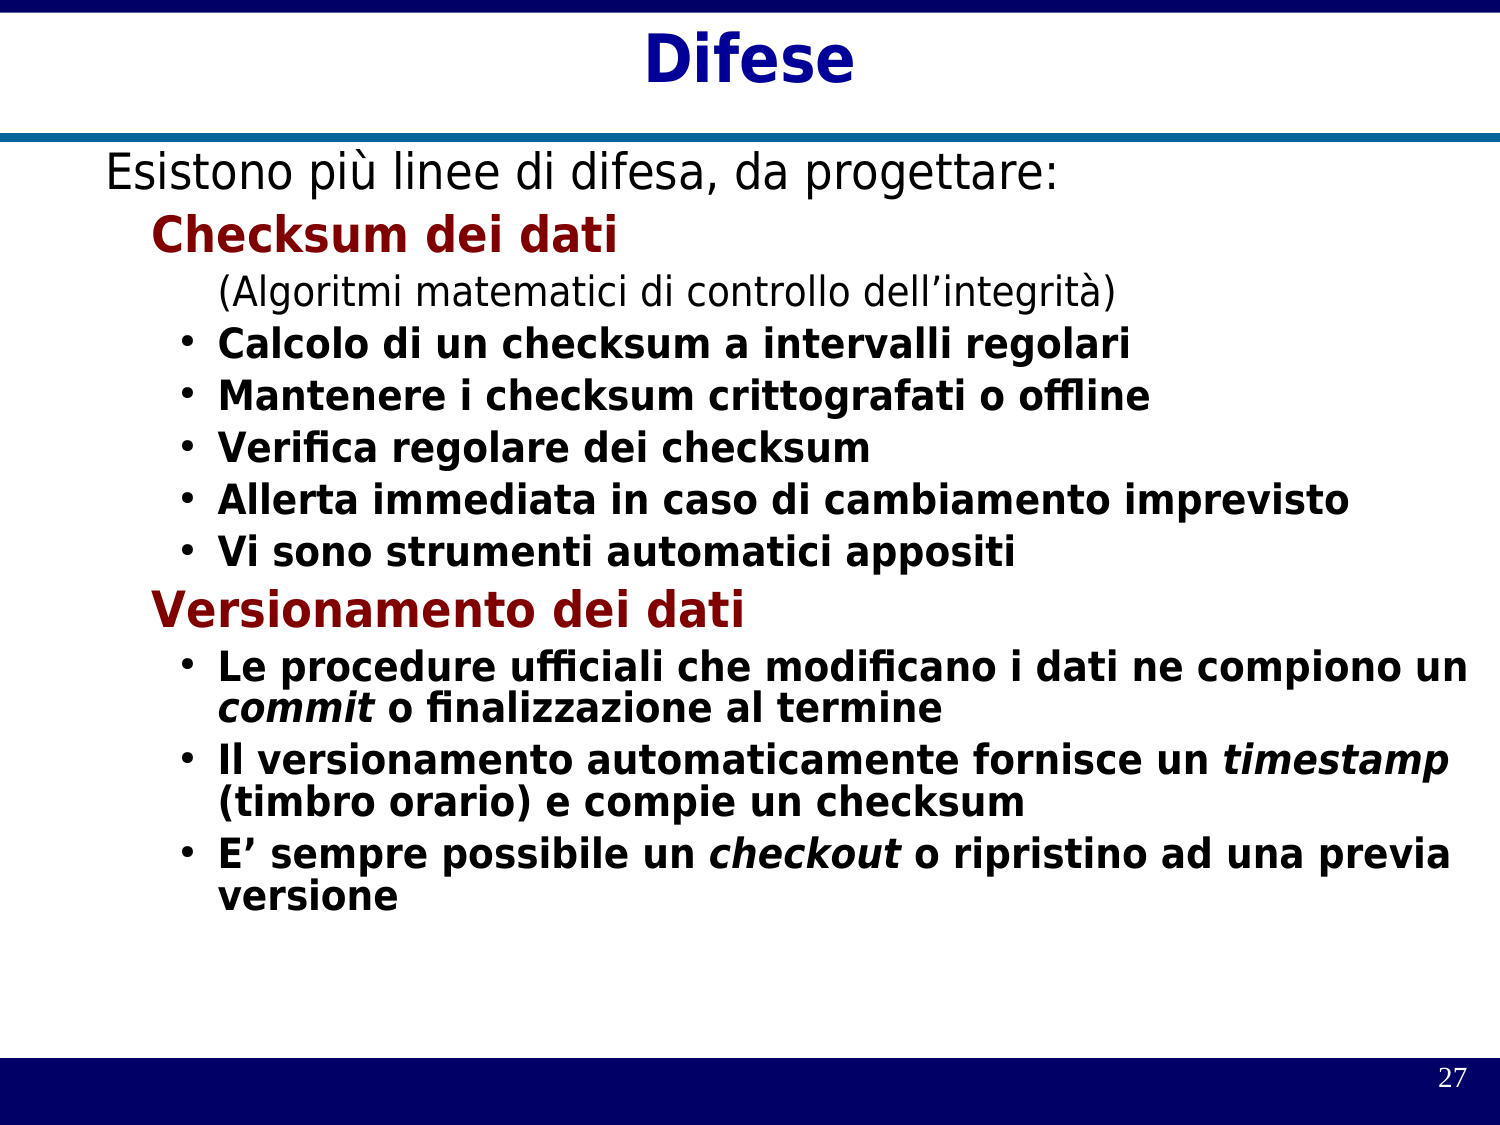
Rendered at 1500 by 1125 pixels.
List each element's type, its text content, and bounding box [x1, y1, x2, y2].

list Esistono più linee di difesa, da progettare: Checksum dei dati (Algoritmi matematici di controllo dell’integrità) Calcolo di un checksum a intervalli regolari Mantenere i checksum crittografati o offline Verifica regolare dei checksum Allerta immediata in caso di cambiamento imprevisto Vi sono strumenti automatici appositi Versionamento dei dati Le procedure ufficiali che modificano i dati ne compiono un commit o finalizzazione al termine Il versionamento automaticamente fornisce un timestamp (timbro orario) e compie un checksum E’ sempre possibile un checkout o ripristino ad una previa versione [30, 149, 1471, 1021]
title Difese [30, 0, 1471, 126]
